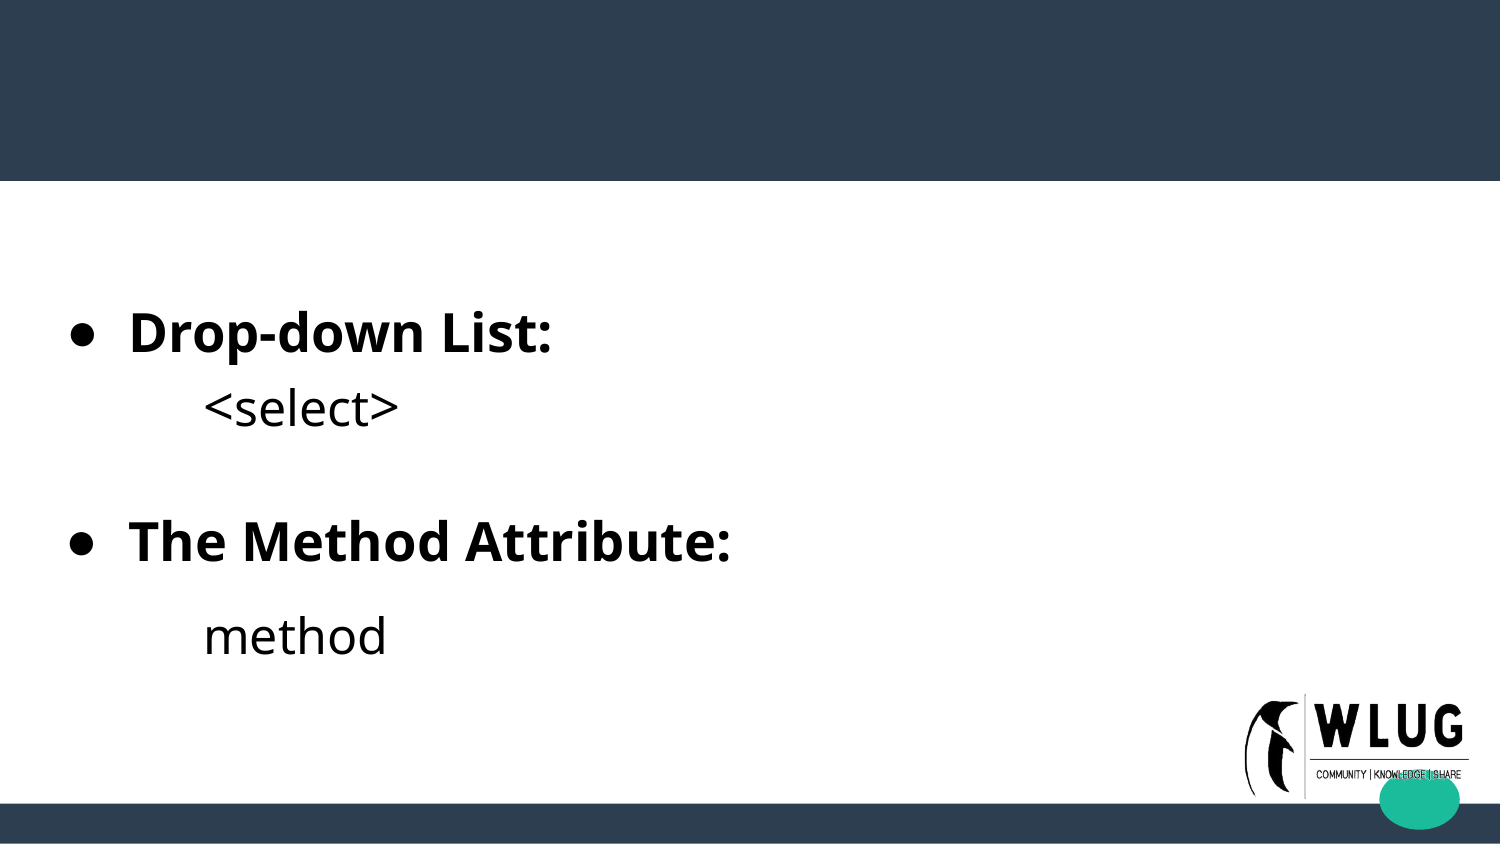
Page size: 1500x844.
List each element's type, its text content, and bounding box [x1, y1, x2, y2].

text_box The Method Attribute: method [38, 389, 957, 670]
list Drop-down List: <select> [53, 220, 1447, 784]
picture [1229, 686, 1477, 804]
